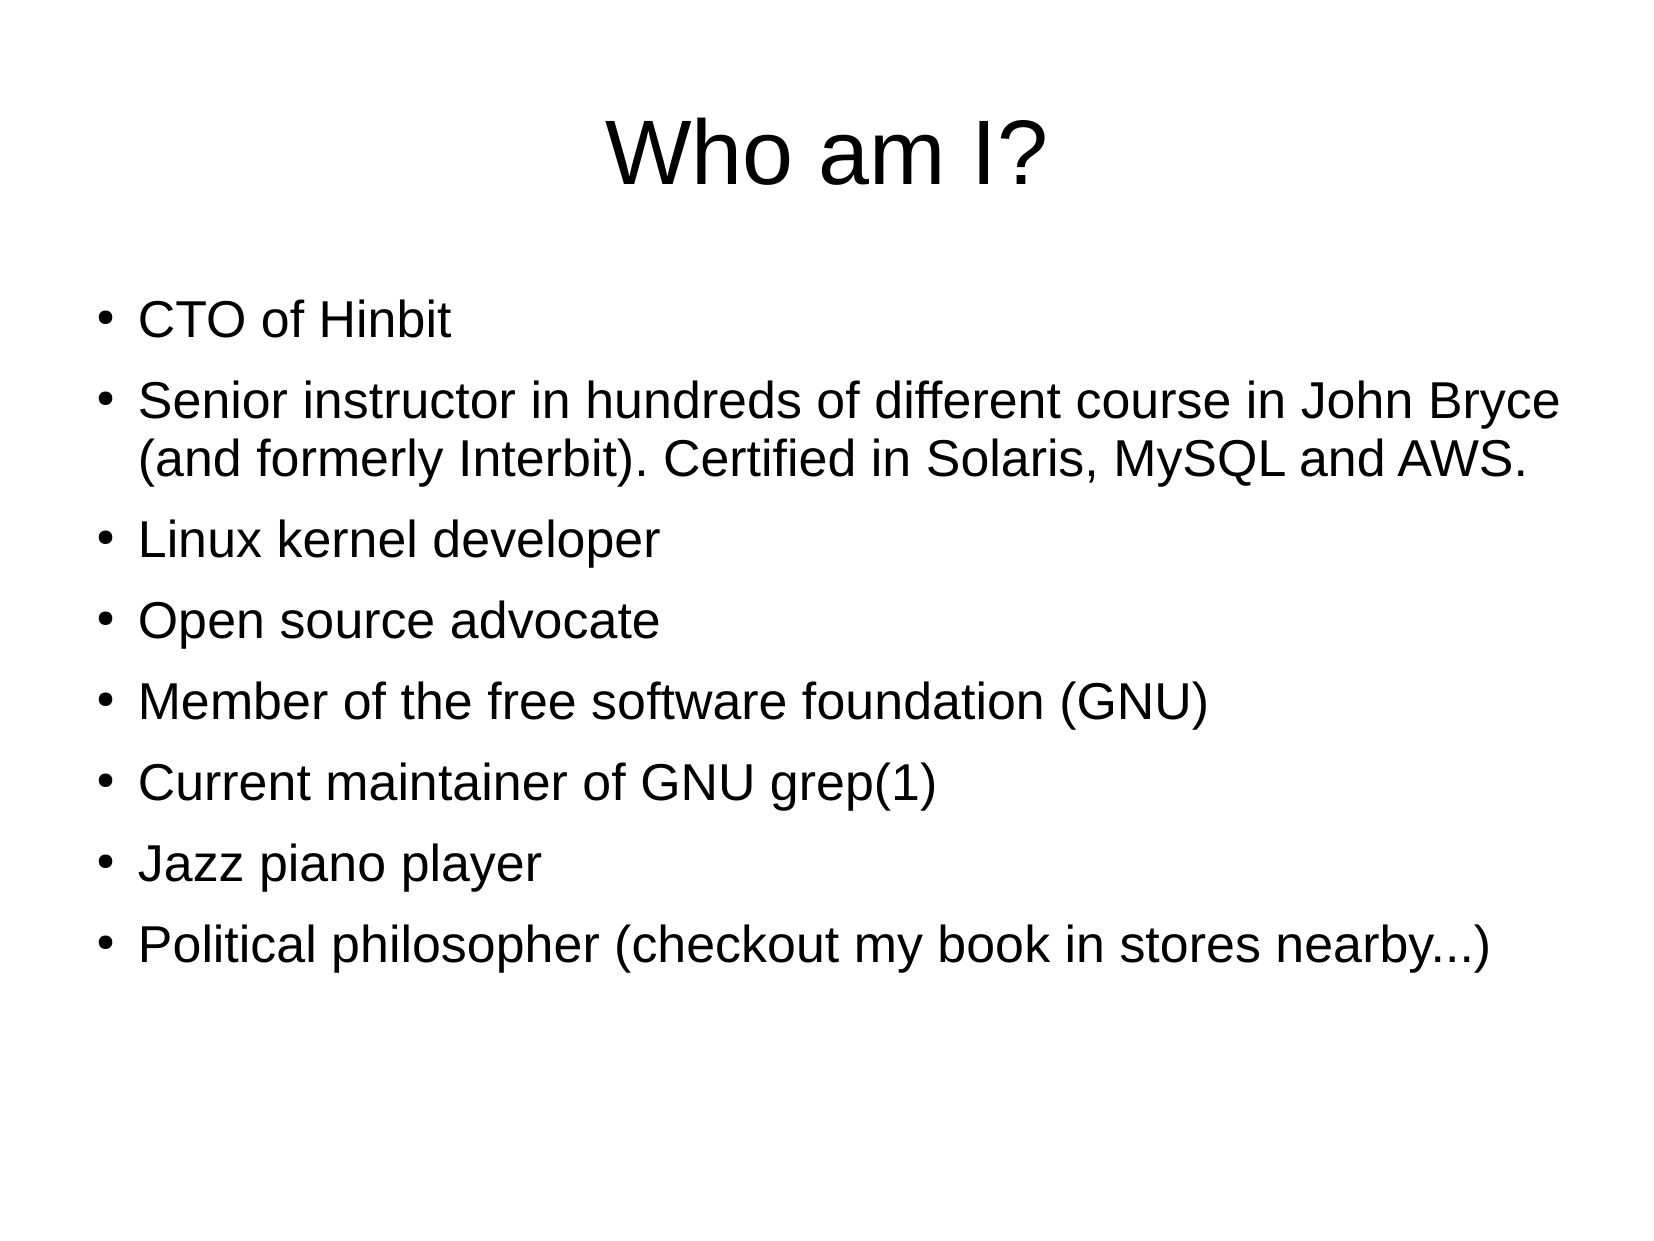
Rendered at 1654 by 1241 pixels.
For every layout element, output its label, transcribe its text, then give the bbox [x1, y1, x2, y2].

title Who am I? [82, 49, 1571, 257]
list CTO of Hinbit Senior instructor in hundreds of different course in John Bryce (and formerly Interbit). Certified in Solaris, MySQL and AWS. Linux kernel developer Open source advocate Member of the free software foundation (GNU) Current maintainer of GNU grep(1) Jazz piano player Political philosopher (checkout my book in stores nearby...) [82, 290, 1571, 1010]
